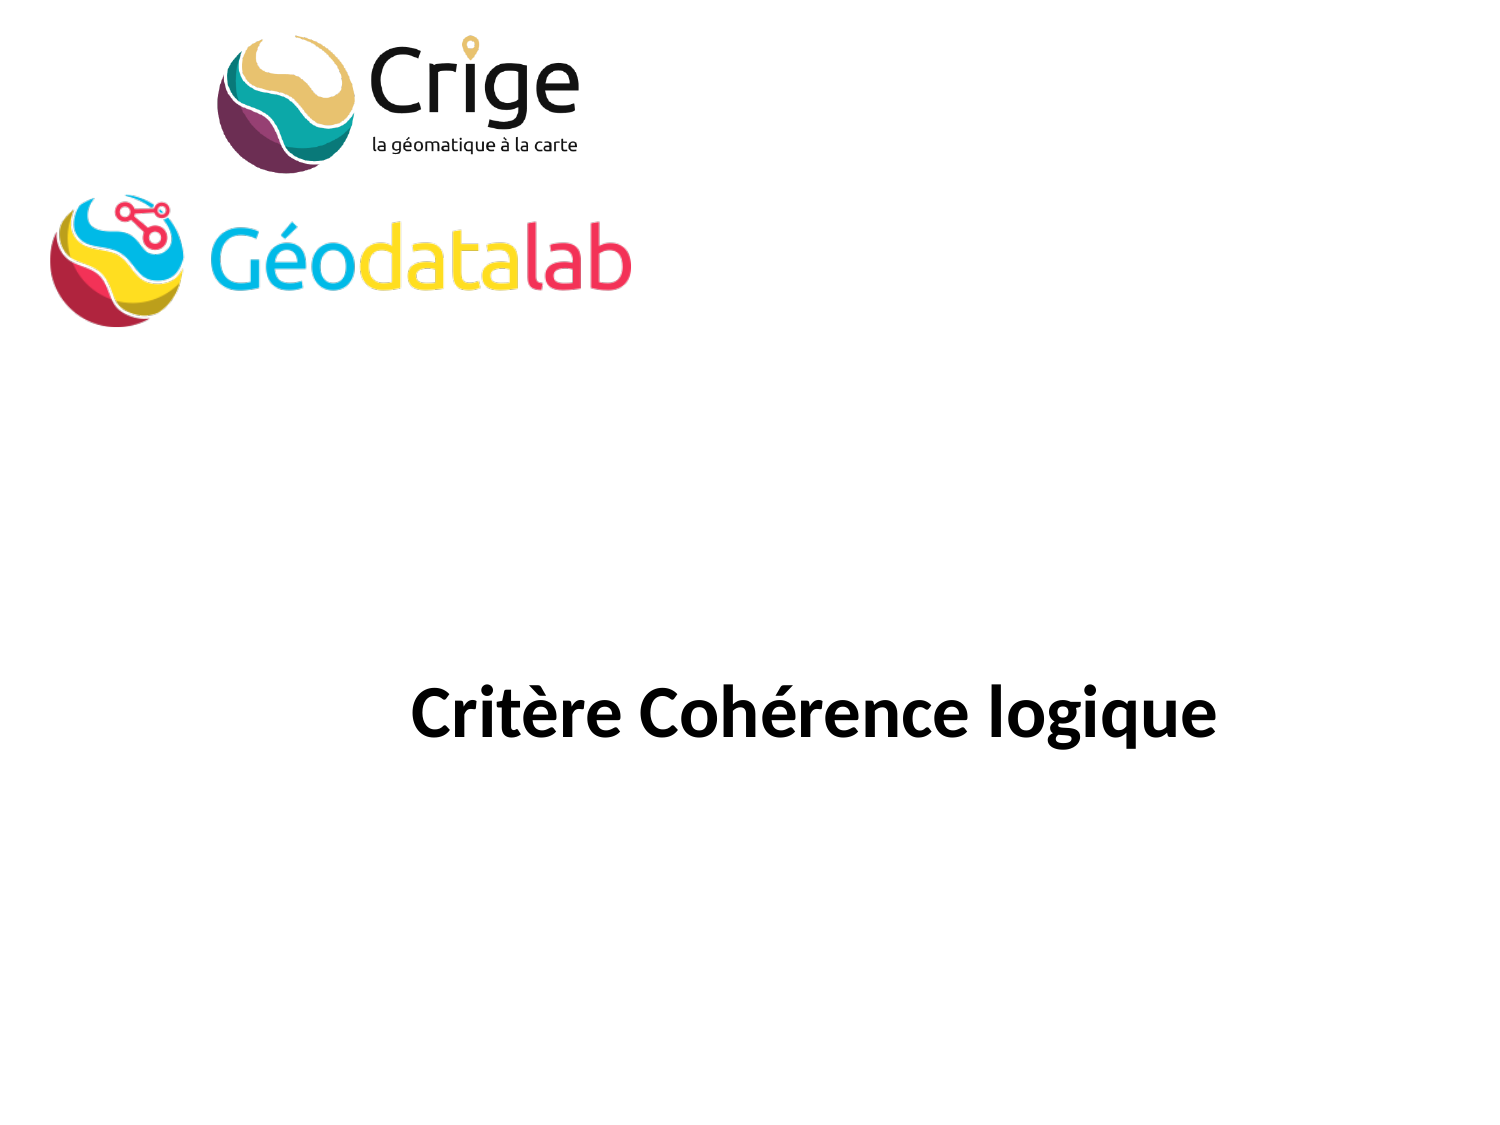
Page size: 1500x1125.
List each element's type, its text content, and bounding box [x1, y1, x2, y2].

picture [42, 22, 686, 339]
text_box Critère Cohérence logique [396, 654, 1243, 761]
